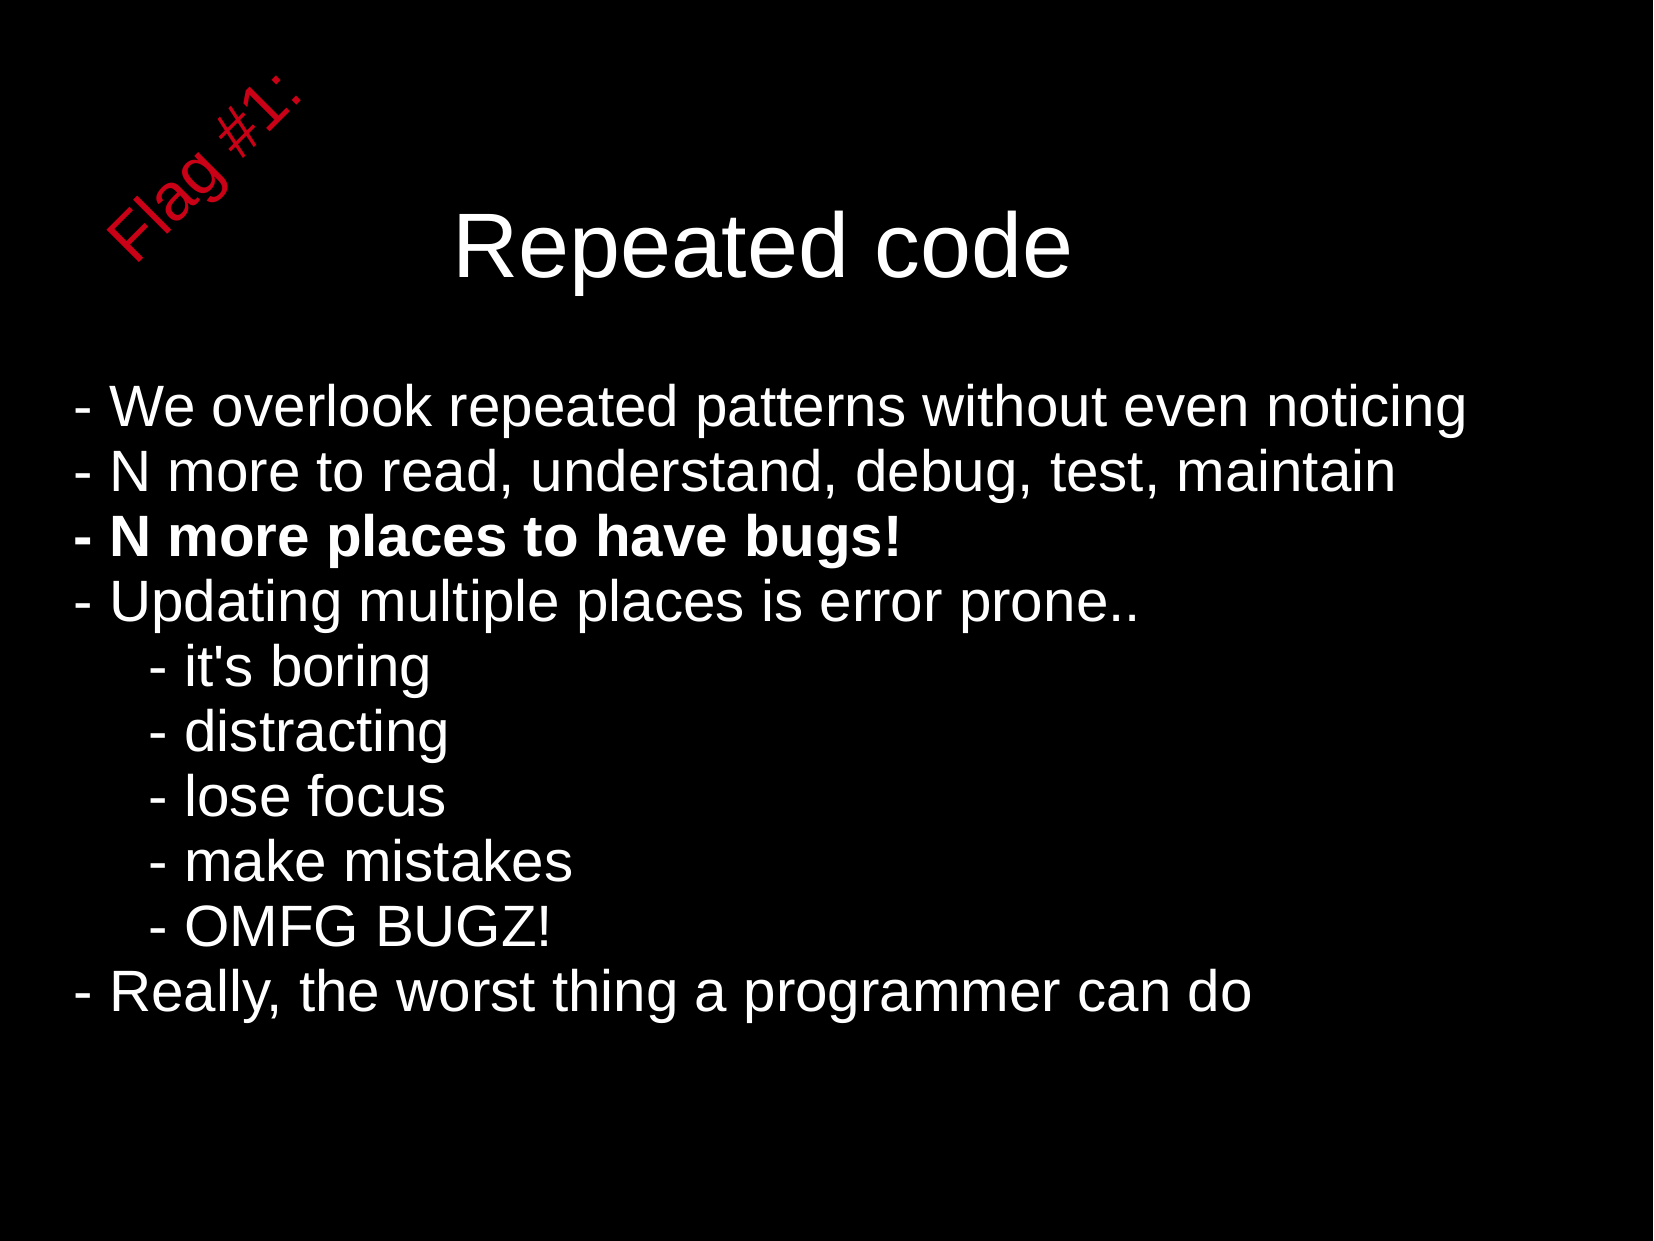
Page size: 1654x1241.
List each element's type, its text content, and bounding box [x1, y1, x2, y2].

text_box - We overlook repeated patterns without even noticing - N more to read, understand, debug, test, maintain - N more places to have bugs! - Updating multiple places is error prone.. - it's boring - distracting - lose focus - make mistakes - OMFG BUGZ! - Really, the worst thing a programmer can do [58, 366, 1538, 1117]
text_box Flag #1: [77, 37, 338, 298]
text_box Repeated code [437, 187, 1088, 317]
